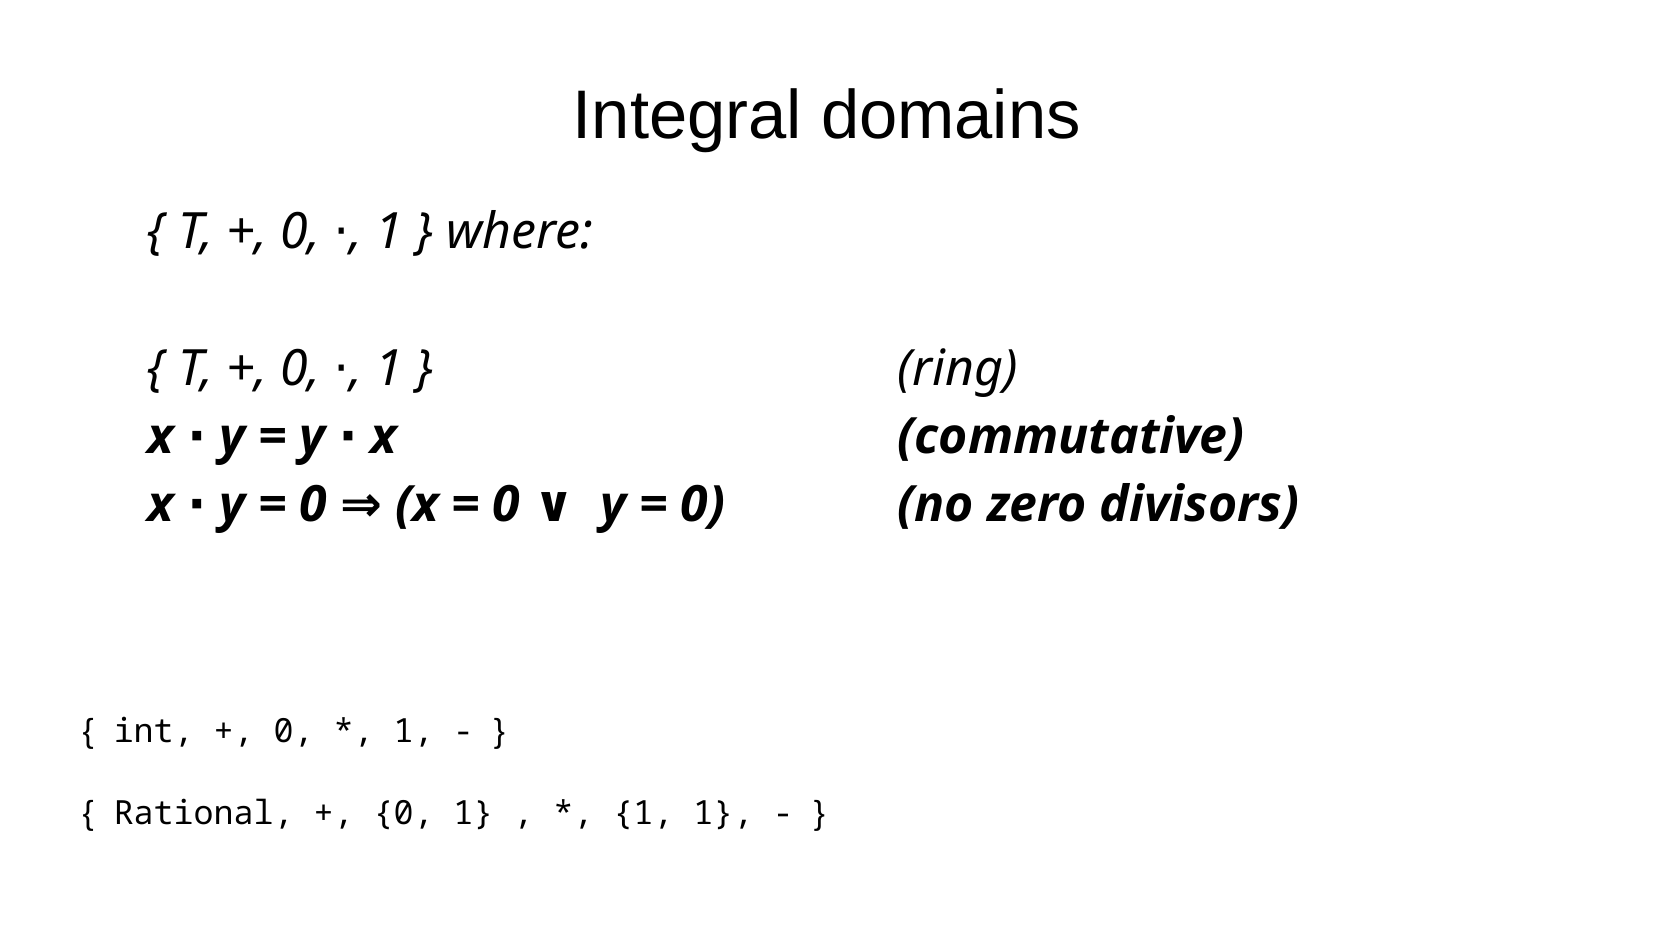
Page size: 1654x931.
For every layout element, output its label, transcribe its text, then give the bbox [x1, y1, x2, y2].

list { T, +, 0, ⋅, 1 } where: { T, +, 0, ⋅, 1 } (ring) x ⋅ y = y ⋅ x (commutative) x ⋅ y = 0 ⇒ (x = 0 ∨ y = 0) (no zero divisors) [76, 195, 1565, 735]
title Integral domains [82, 37, 1571, 193]
text_box { int, +, 0, *, 1, - } { Rational, +, {0, 1} , *, {1, 1}, - } [82, 537, 1571, 931]
